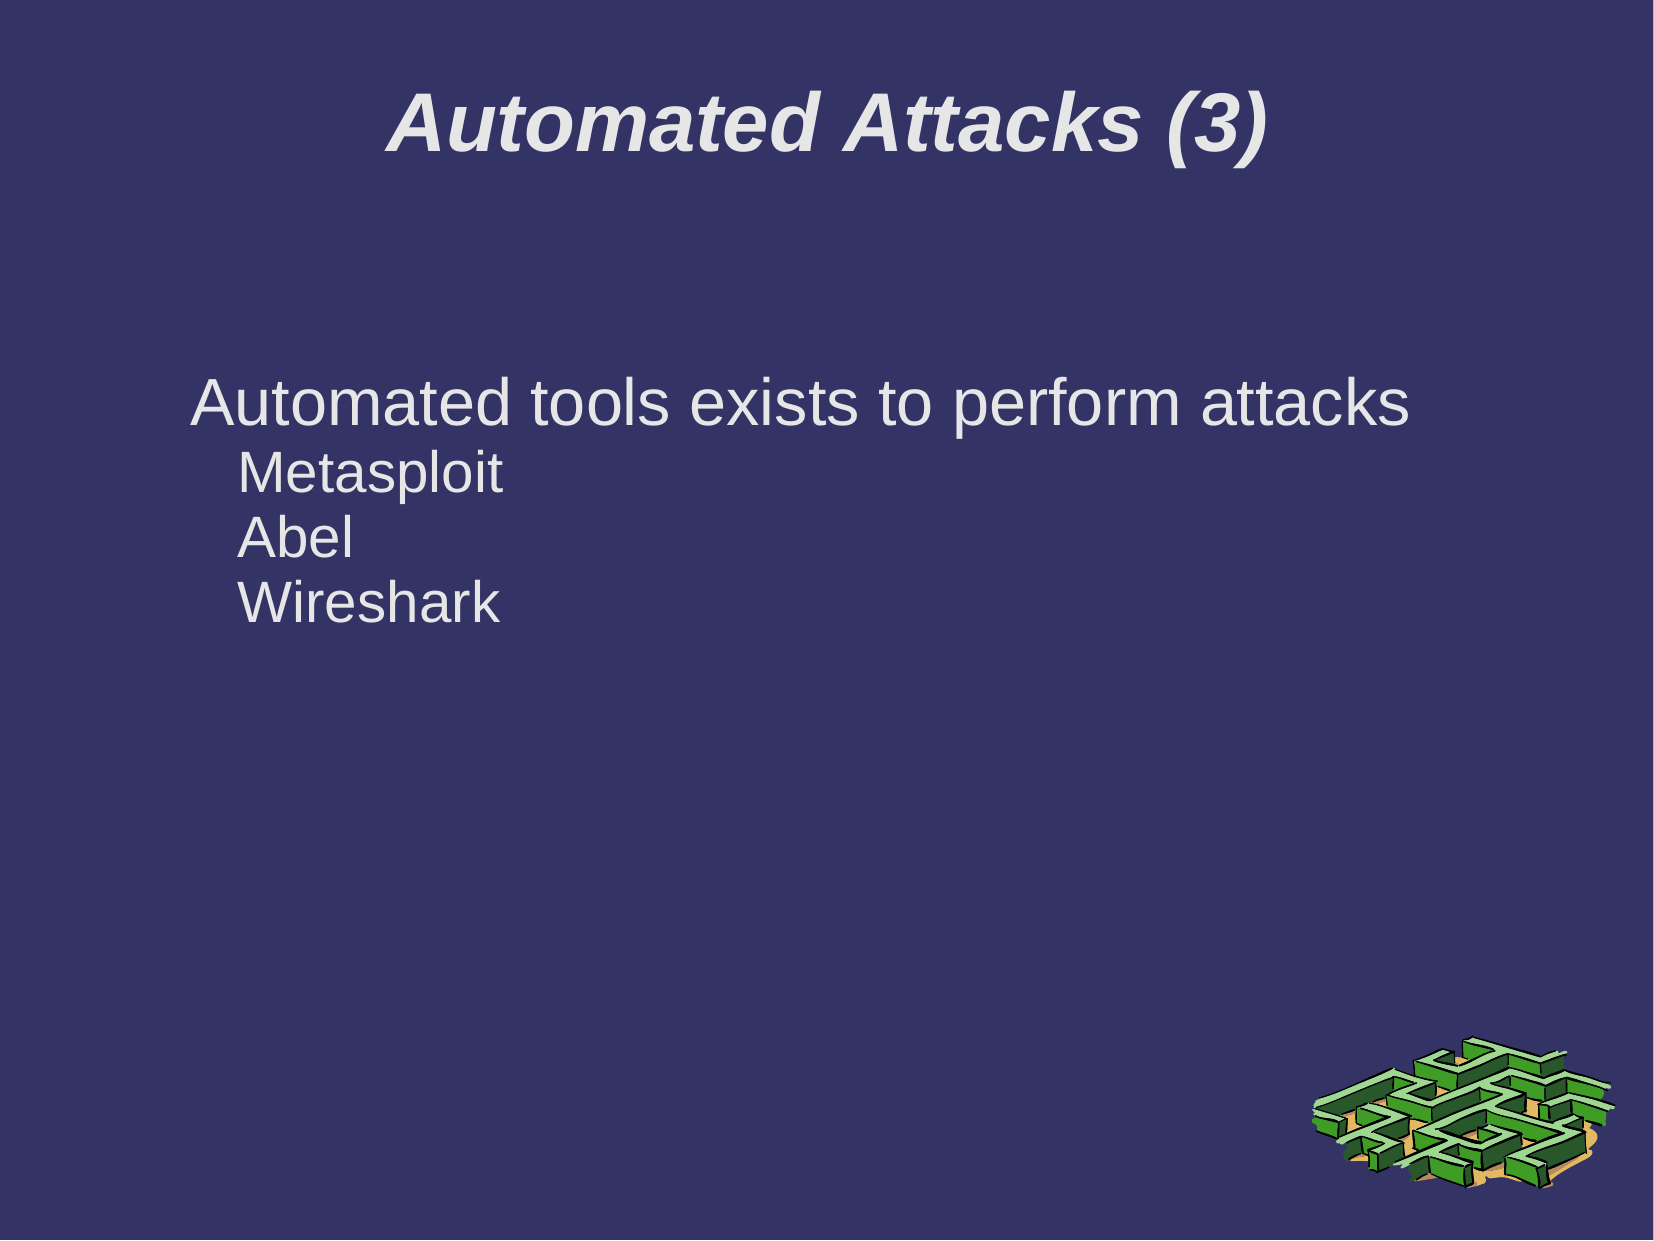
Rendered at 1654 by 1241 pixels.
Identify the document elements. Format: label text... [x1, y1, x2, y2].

title Automated Attacks (3) [121, 19, 1534, 227]
list Automated tools exists to perform attacks Metasploit Abel Wireshark [178, 364, 1570, 1147]
